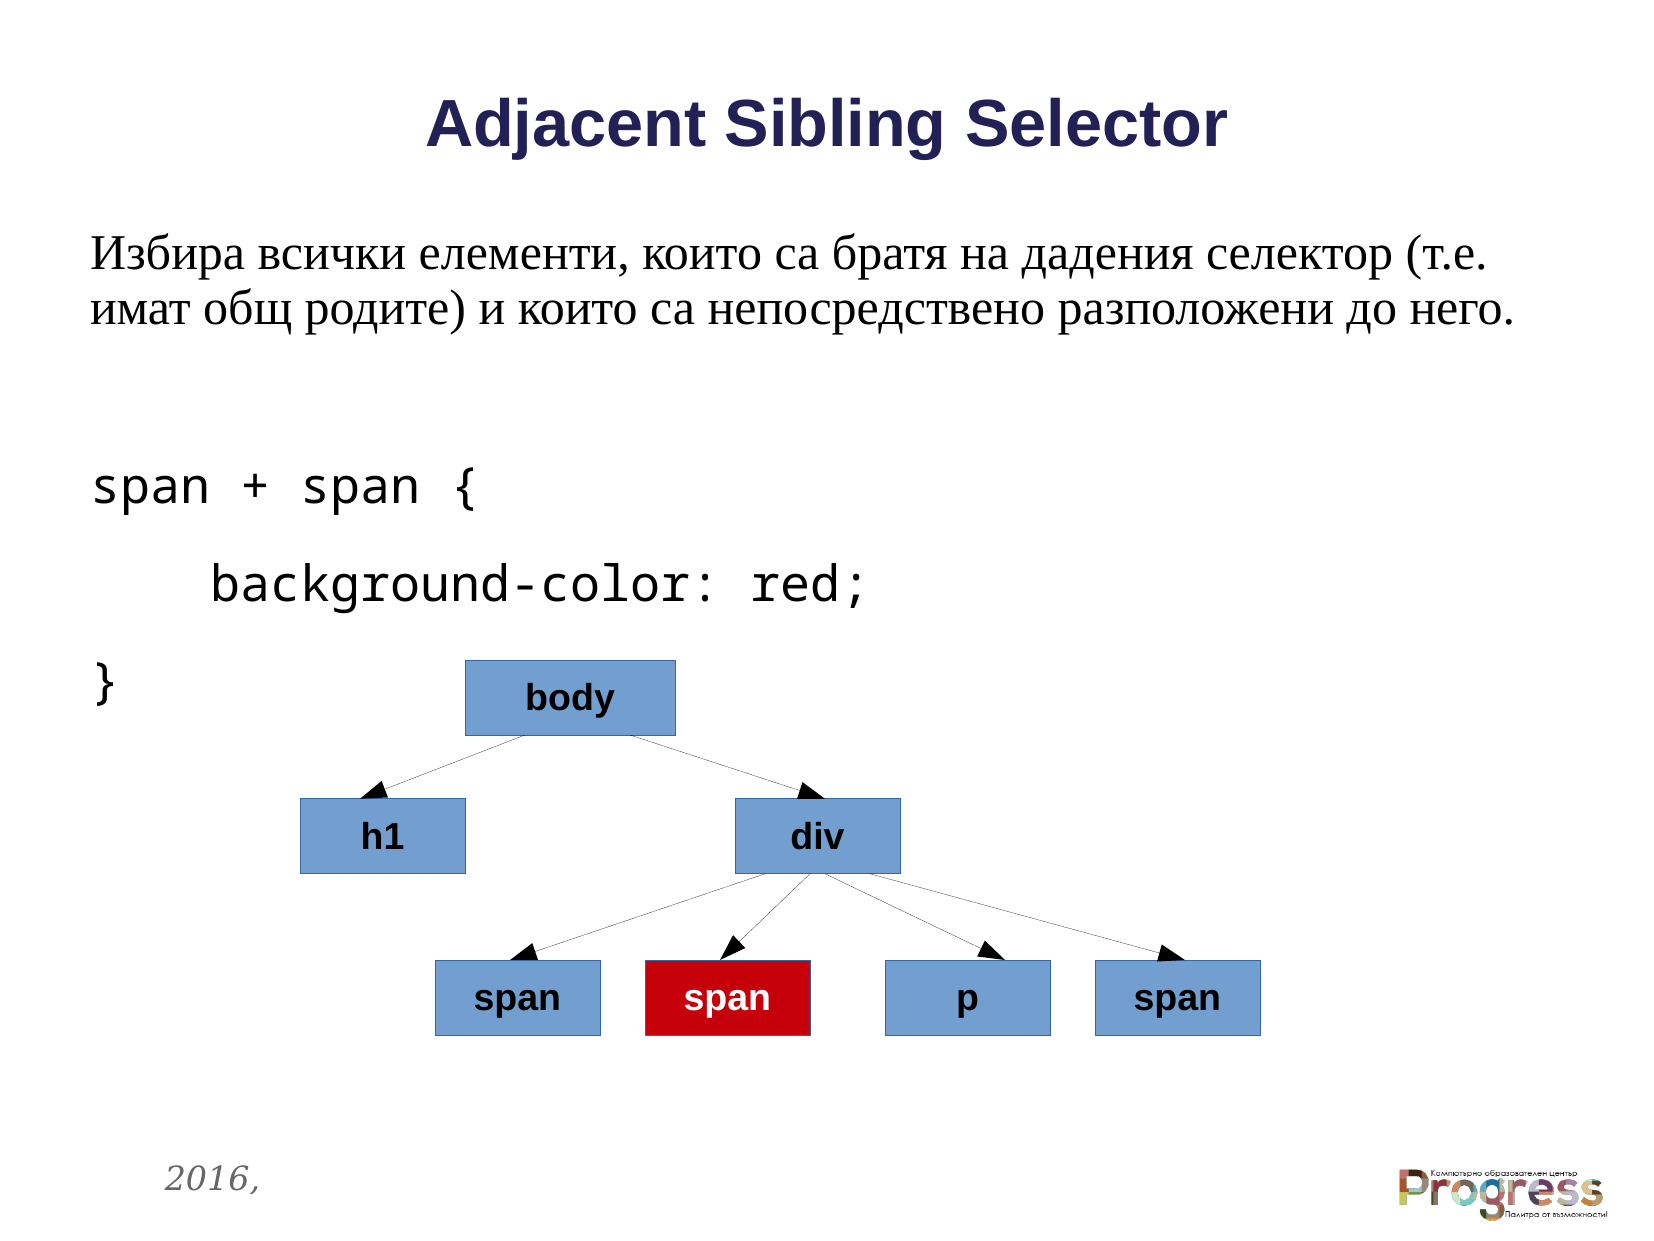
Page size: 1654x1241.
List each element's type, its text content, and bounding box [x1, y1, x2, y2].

text_box 2016, Ива Е. Попова [150, 1152, 586, 1201]
picture [1399, 1168, 1613, 1221]
text_box div [735, 798, 901, 874]
list Избира всички елементи, които са братя на дадения селектор (т.е. имат общ родите) и които са непосредствено разположени до него. span + span { background-color: red; } [90, 225, 1531, 1141]
text_box span [435, 960, 601, 1036]
text_box body [465, 660, 676, 736]
text_box span [1095, 960, 1261, 1036]
text_box span [645, 960, 811, 1036]
title Adjacent Sibling Selector [82, 61, 1571, 186]
text_box h1 [300, 798, 466, 874]
text_box p [885, 960, 1051, 1036]
